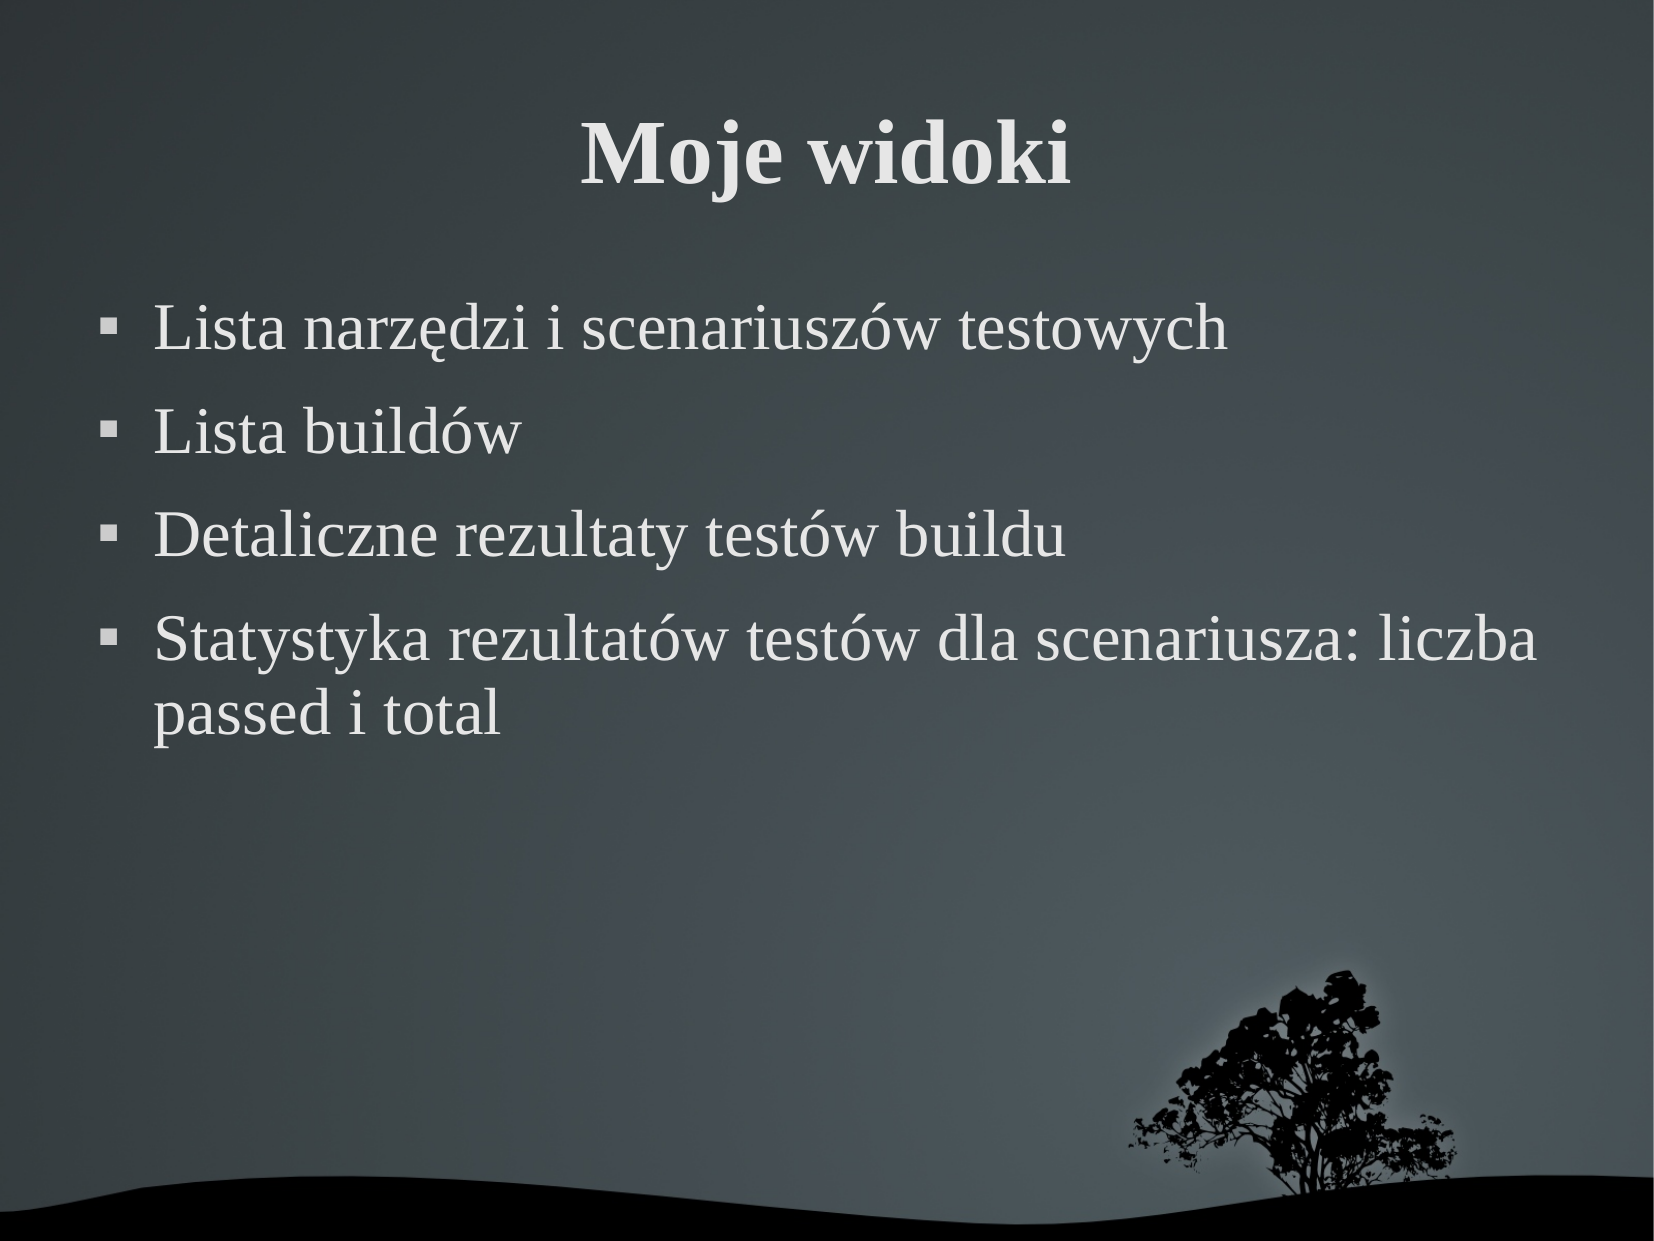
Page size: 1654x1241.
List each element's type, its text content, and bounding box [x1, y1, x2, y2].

picture [0, 0, 1654, 1241]
list Lista narzędzi i scenariuszów testowych Lista buildów Detaliczne rezultaty testów buildu Statystyka rezultatów testów dla scenariusza: liczba passed i total [82, 290, 1571, 1094]
title Moje widoki [82, 56, 1571, 250]
